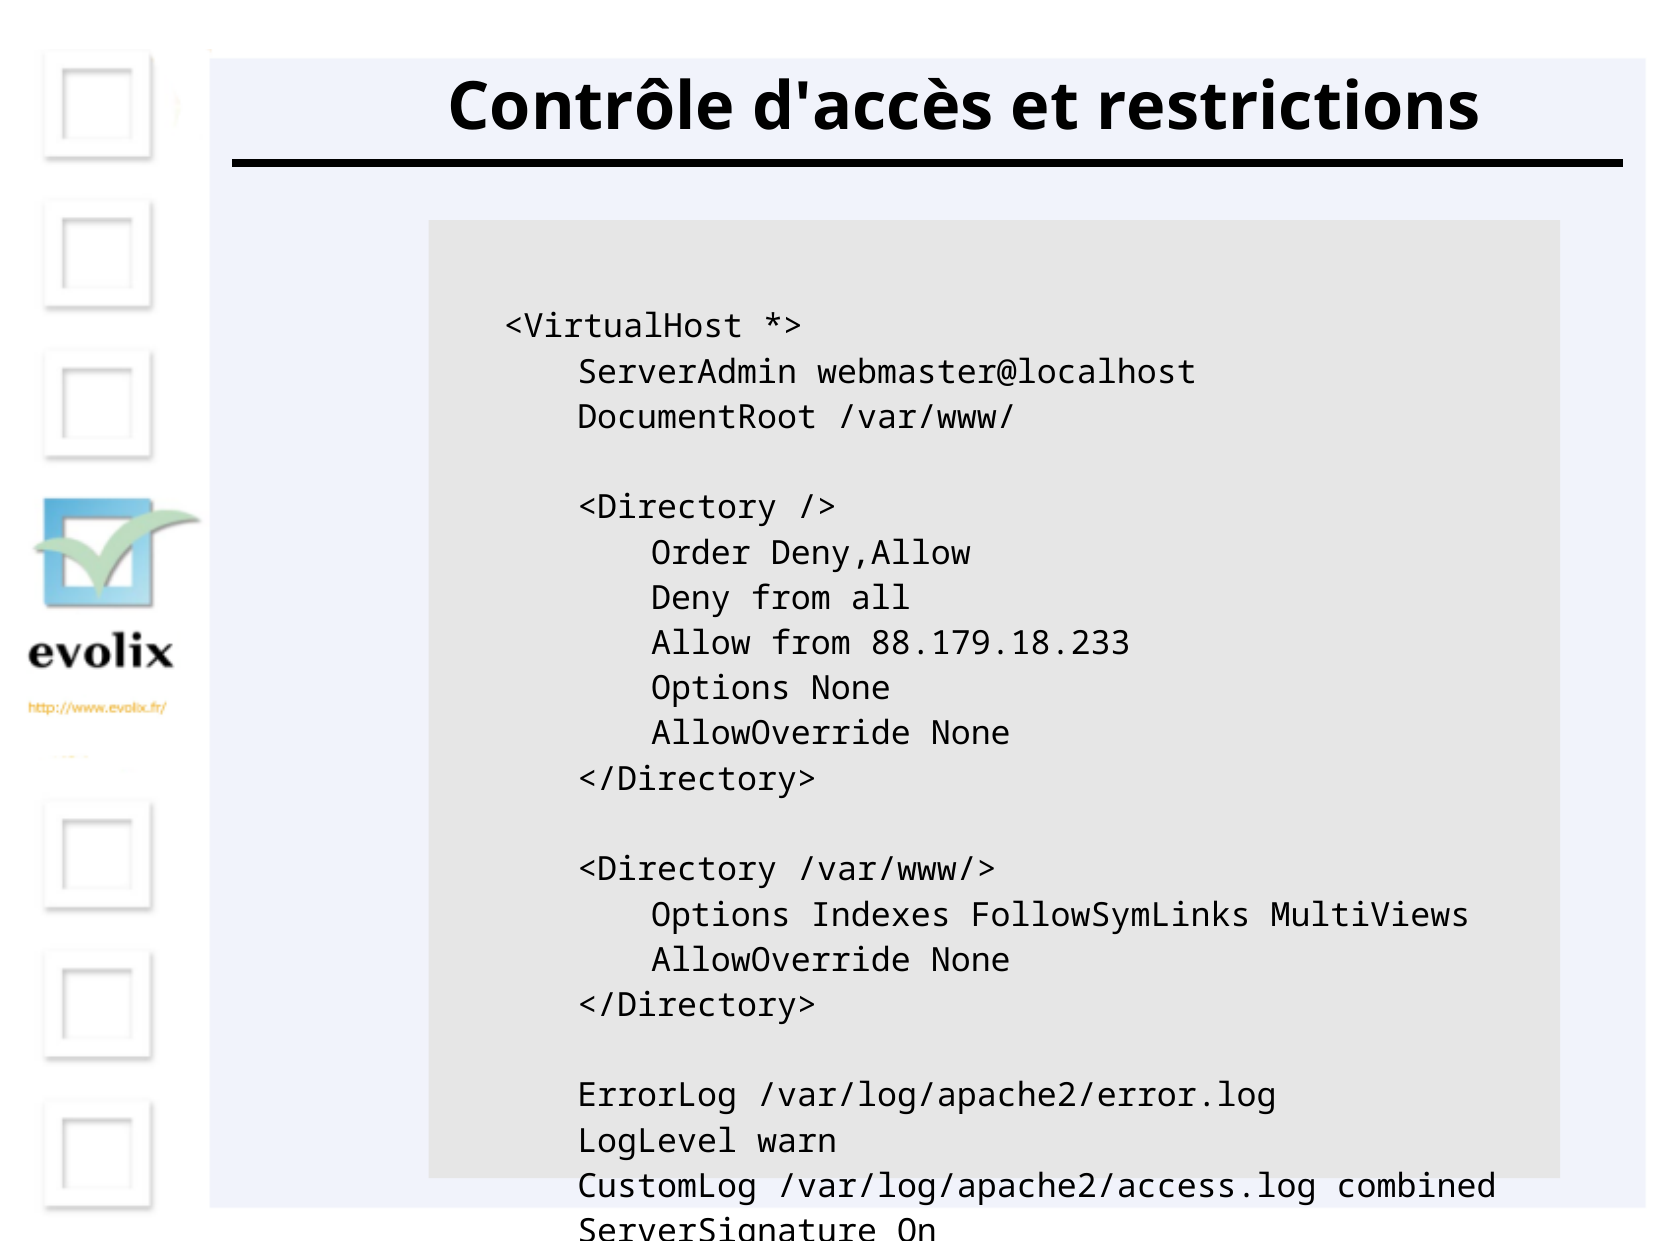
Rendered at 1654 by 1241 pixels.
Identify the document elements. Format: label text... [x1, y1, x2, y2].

picture [1421, 1181, 1425, 1195]
subtitle [902, 1181, 912, 1195]
subtitle [802, 1179, 812, 1193]
subtitle [602, 1179, 611, 1195]
subtitle [822, 1188, 831, 1195]
subtitle [722, 1181, 732, 1195]
picture [1421, 49, 1654, 1218]
subtitle [982, 1181, 991, 1195]
subtitle [961, 1188, 970, 1195]
subtitle [1361, 1181, 1371, 1195]
subtitle [763, 1226, 771, 1241]
subtitle [1001, 1188, 1010, 1195]
subtitle [1281, 1181, 1291, 1195]
picture [1481, 1181, 1490, 1195]
title Contrôle d'accès et restrictions [376, 15, 1553, 193]
subtitle [1181, 1181, 1191, 1186]
subtitle [922, 1226, 930, 1241]
subtitle [1061, 1181, 1071, 1186]
subtitle [1402, 1181, 1411, 1195]
picture [0, 49, 376, 1218]
subtitle [662, 1226, 672, 1231]
picture [1461, 1181, 1471, 1186]
subtitle [921, 1181, 931, 1195]
subtitle [662, 1181, 672, 1195]
subtitle [1301, 1181, 1311, 1195]
subtitle [1121, 1188, 1130, 1195]
subtitle [782, 1233, 791, 1240]
subtitle [862, 1226, 872, 1231]
subtitle [902, 1221, 912, 1240]
subtitle [328, 89, 1421, 1241]
subtitle [602, 1226, 612, 1231]
subtitle [742, 1226, 752, 1240]
text_box <VirtualHost *> ServerAdmin webmaster@localhost DocumentRoot /var/www/ <Directory /> Order Deny,Allow Deny from all Allow from 88.179.18.233 Options None AllowOverride None </Directory> <Directory /var/www/> Options Indexes FollowSymLinks MultiViews AllowOverride None </Directory> ErrorLog /var/log/apache2/error.log LogLevel warn CustomLog /var/log/apache2/access.log combined ServerSignature On </VirtualHost> [428, 220, 1561, 1179]
subtitle [742, 1181, 752, 1195]
